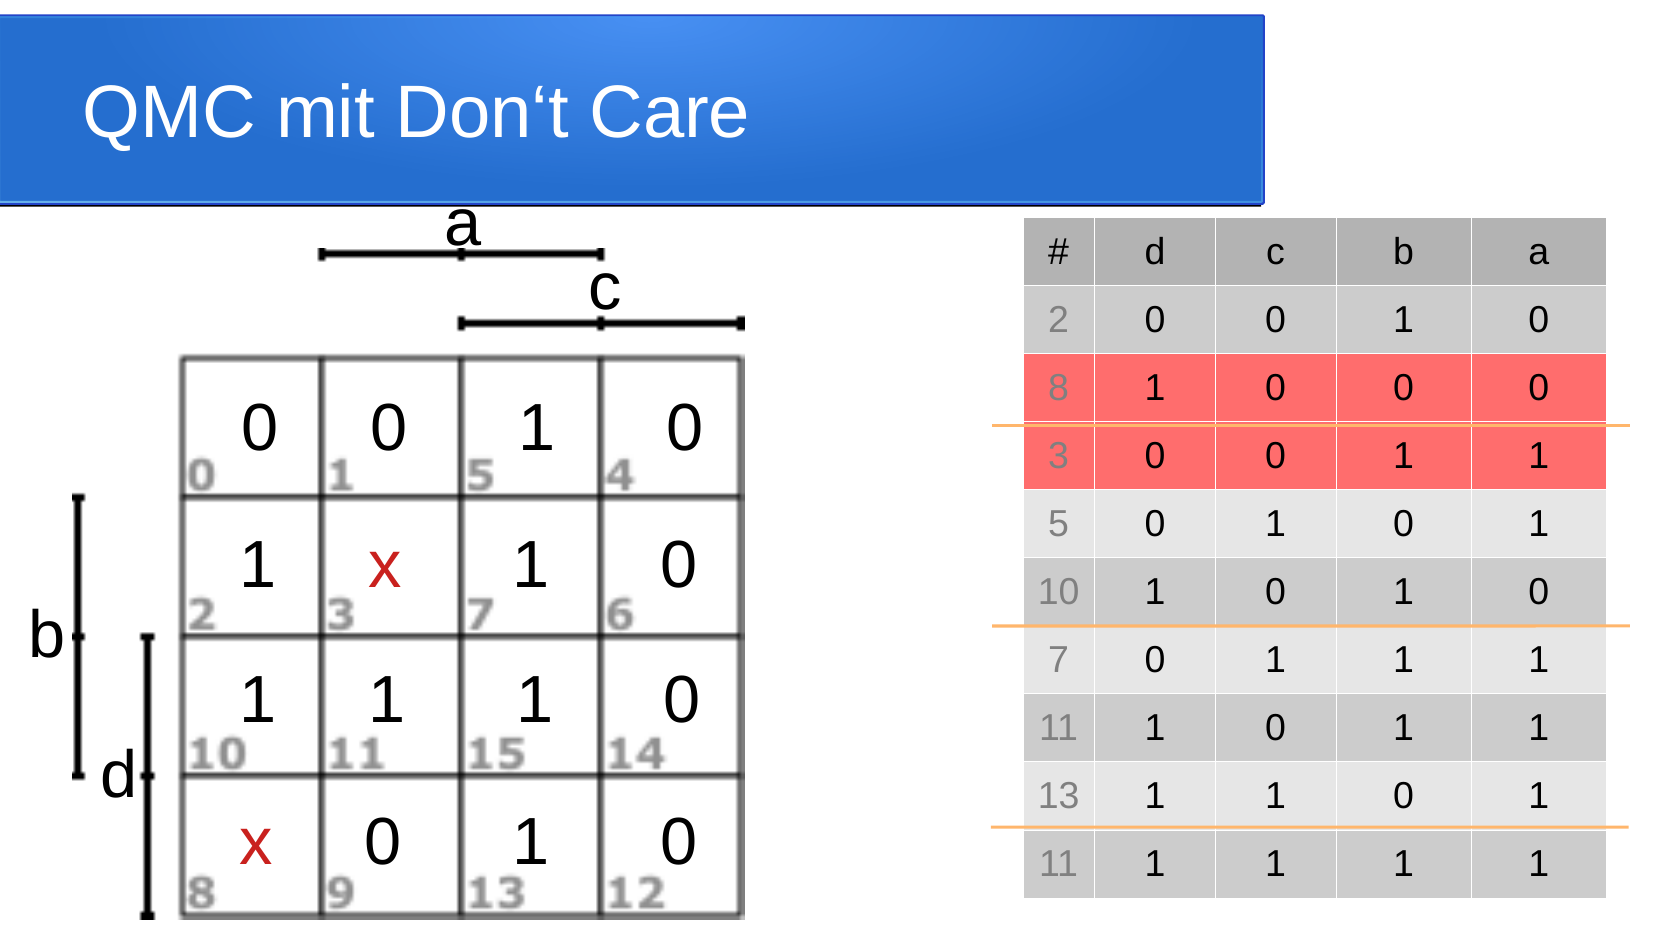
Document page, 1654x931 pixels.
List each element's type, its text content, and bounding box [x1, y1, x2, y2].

table_cell 1 [1472, 628, 1606, 693]
table_cell 1 [1095, 558, 1215, 624]
text_box d [85, 729, 153, 820]
table_cell 1 [1472, 694, 1606, 761]
text_box x 0 1 0 [224, 796, 717, 886]
picture [72, 248, 745, 920]
table_cell 1 [1216, 831, 1336, 898]
table_cell 1 [1472, 490, 1606, 557]
table_cell 1 [1337, 831, 1471, 898]
table_cell 1 [1216, 762, 1336, 825]
table_cell 0 [1472, 354, 1606, 421]
table_header d [1095, 218, 1215, 285]
text_box 1 1 1 0 [224, 654, 717, 745]
table_cell 0 [1095, 286, 1215, 353]
table_cell 13 [1024, 762, 1094, 825]
text_box b [13, 589, 81, 679]
table_cell 10 [1024, 558, 1094, 624]
table_cell 2 [1024, 286, 1094, 353]
table_cell 1 [1095, 762, 1215, 825]
text_box 0 0 1 0 [227, 382, 720, 473]
table_cell 11 [1024, 694, 1094, 761]
table_cell 0 [1216, 558, 1336, 624]
table_cell 0 [1216, 286, 1336, 353]
table_cell 1 [1337, 558, 1471, 624]
table_cell 1 [1216, 490, 1336, 557]
table_cell 8 [1024, 354, 1094, 421]
text_box c [573, 241, 637, 331]
table_cell 0 [1216, 354, 1336, 421]
table_cell 1 [1337, 427, 1471, 489]
table_cell 1 [1095, 831, 1215, 898]
table_cell 0 [1095, 427, 1215, 489]
table_header a [1472, 218, 1606, 285]
text_box 1 x 1 0 [224, 519, 717, 610]
table_cell 1 [1472, 831, 1606, 898]
table_cell 0 [1337, 354, 1471, 421]
table_header b [1337, 218, 1471, 285]
table_cell 0 [1216, 694, 1336, 761]
table_cell 3 [1024, 427, 1094, 489]
table_cell 11 [1024, 831, 1094, 898]
table_cell 1 [1472, 762, 1606, 825]
text_box a [429, 177, 497, 267]
table_cell 1 [1337, 694, 1471, 761]
table_cell 1 [1337, 286, 1471, 353]
table_cell 0 [1472, 558, 1606, 624]
table_cell 0 [1472, 286, 1606, 353]
table_cell 7 [1024, 628, 1094, 693]
table_cell 0 [1337, 490, 1471, 557]
table_cell 1 [1095, 694, 1215, 761]
table_header # [1024, 218, 1094, 285]
table_cell 0 [1216, 427, 1336, 489]
table_cell 5 [1024, 490, 1094, 557]
table_cell 0 [1095, 490, 1215, 557]
table_cell 0 [1337, 762, 1471, 825]
table_cell 1 [1337, 628, 1471, 693]
table_cell 0 [1095, 628, 1215, 693]
table_cell 1 [1095, 354, 1215, 421]
table_cell 1 [1472, 427, 1606, 489]
table_cell 1 [1216, 628, 1336, 693]
table_header c [1216, 218, 1336, 285]
title QMC mit Don‘t Care [82, 35, 1235, 189]
